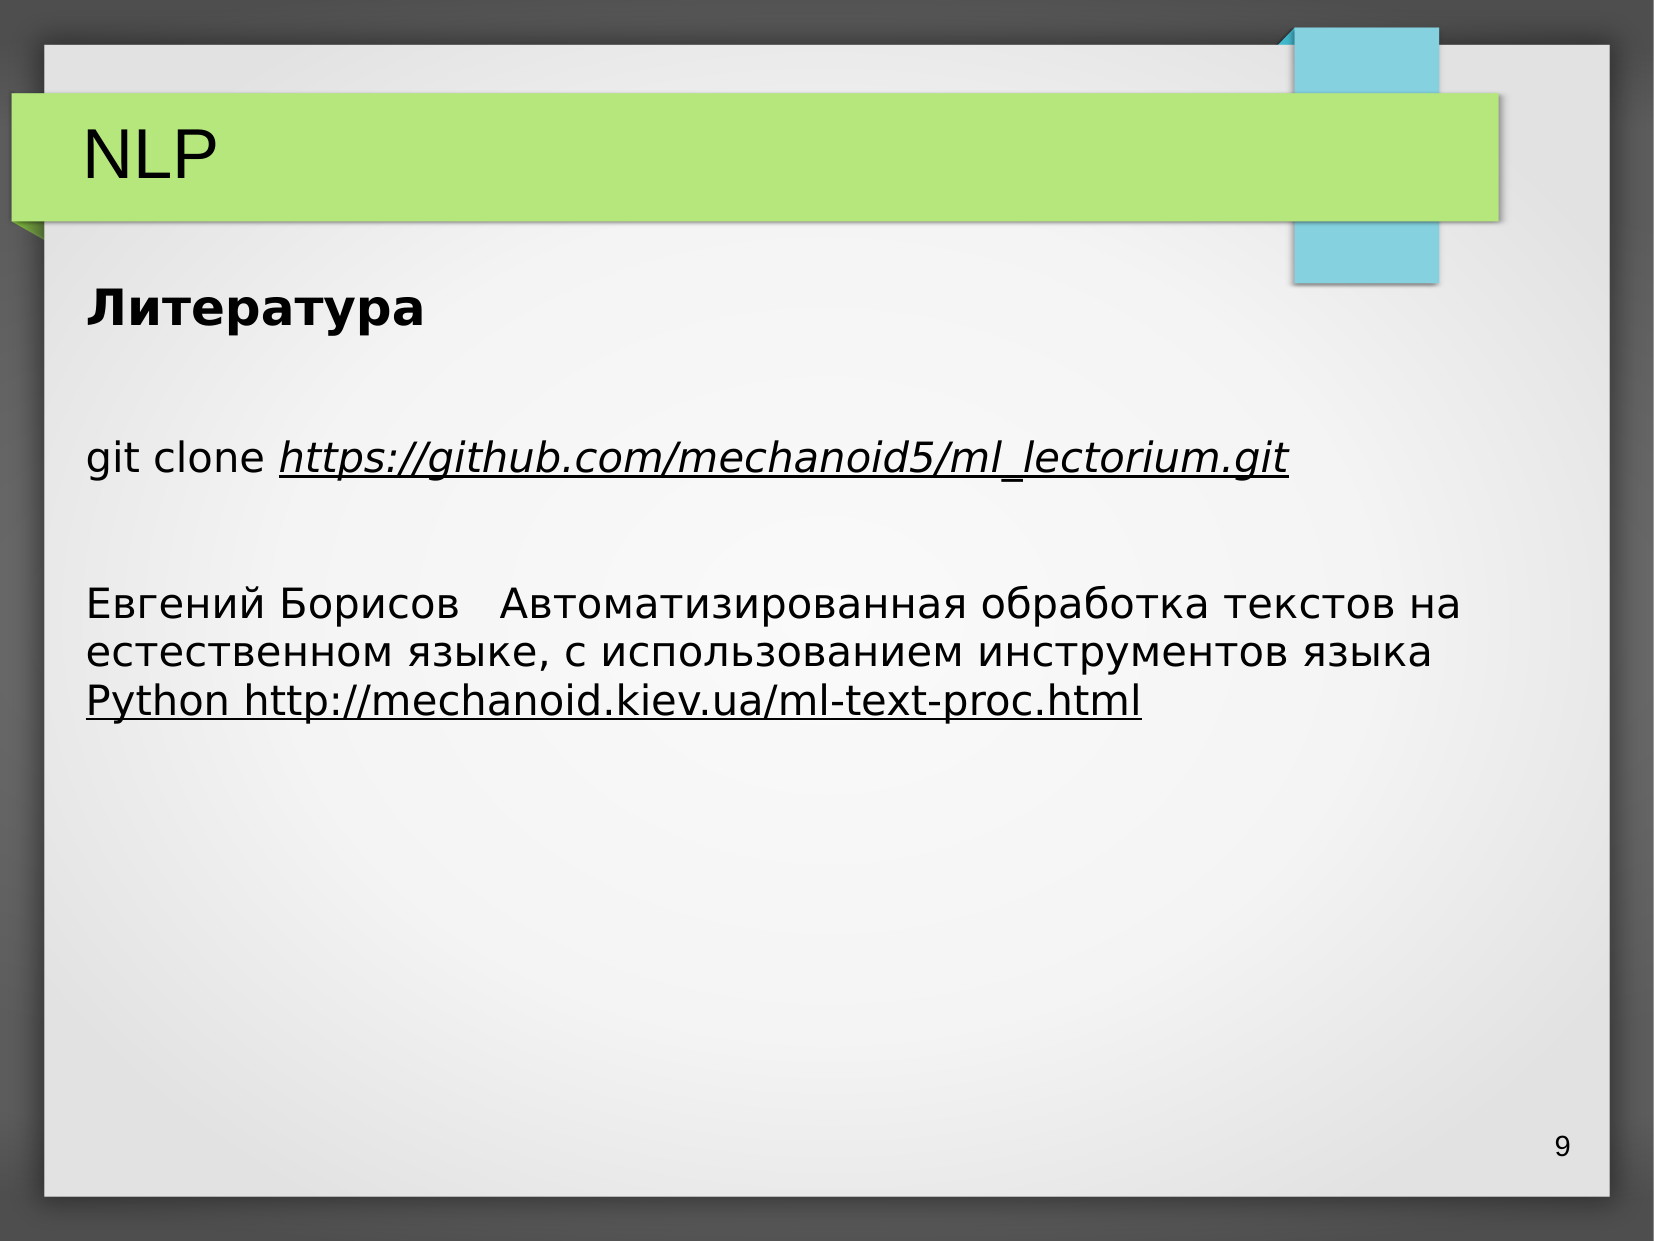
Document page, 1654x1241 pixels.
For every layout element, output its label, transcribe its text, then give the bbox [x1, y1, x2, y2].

picture [0, 0, 1654, 1241]
text_box Литература git clone https://github.com/mechanoid5/ml_lectorium.git Евгений Борисов Автоматизированная обработка текстов на естественном языке, с использованием инструментов языка Python http://mechanoid.kiev.ua/ml-text-proc.html [70, 271, 1512, 927]
title NLP [82, 118, 1406, 190]
